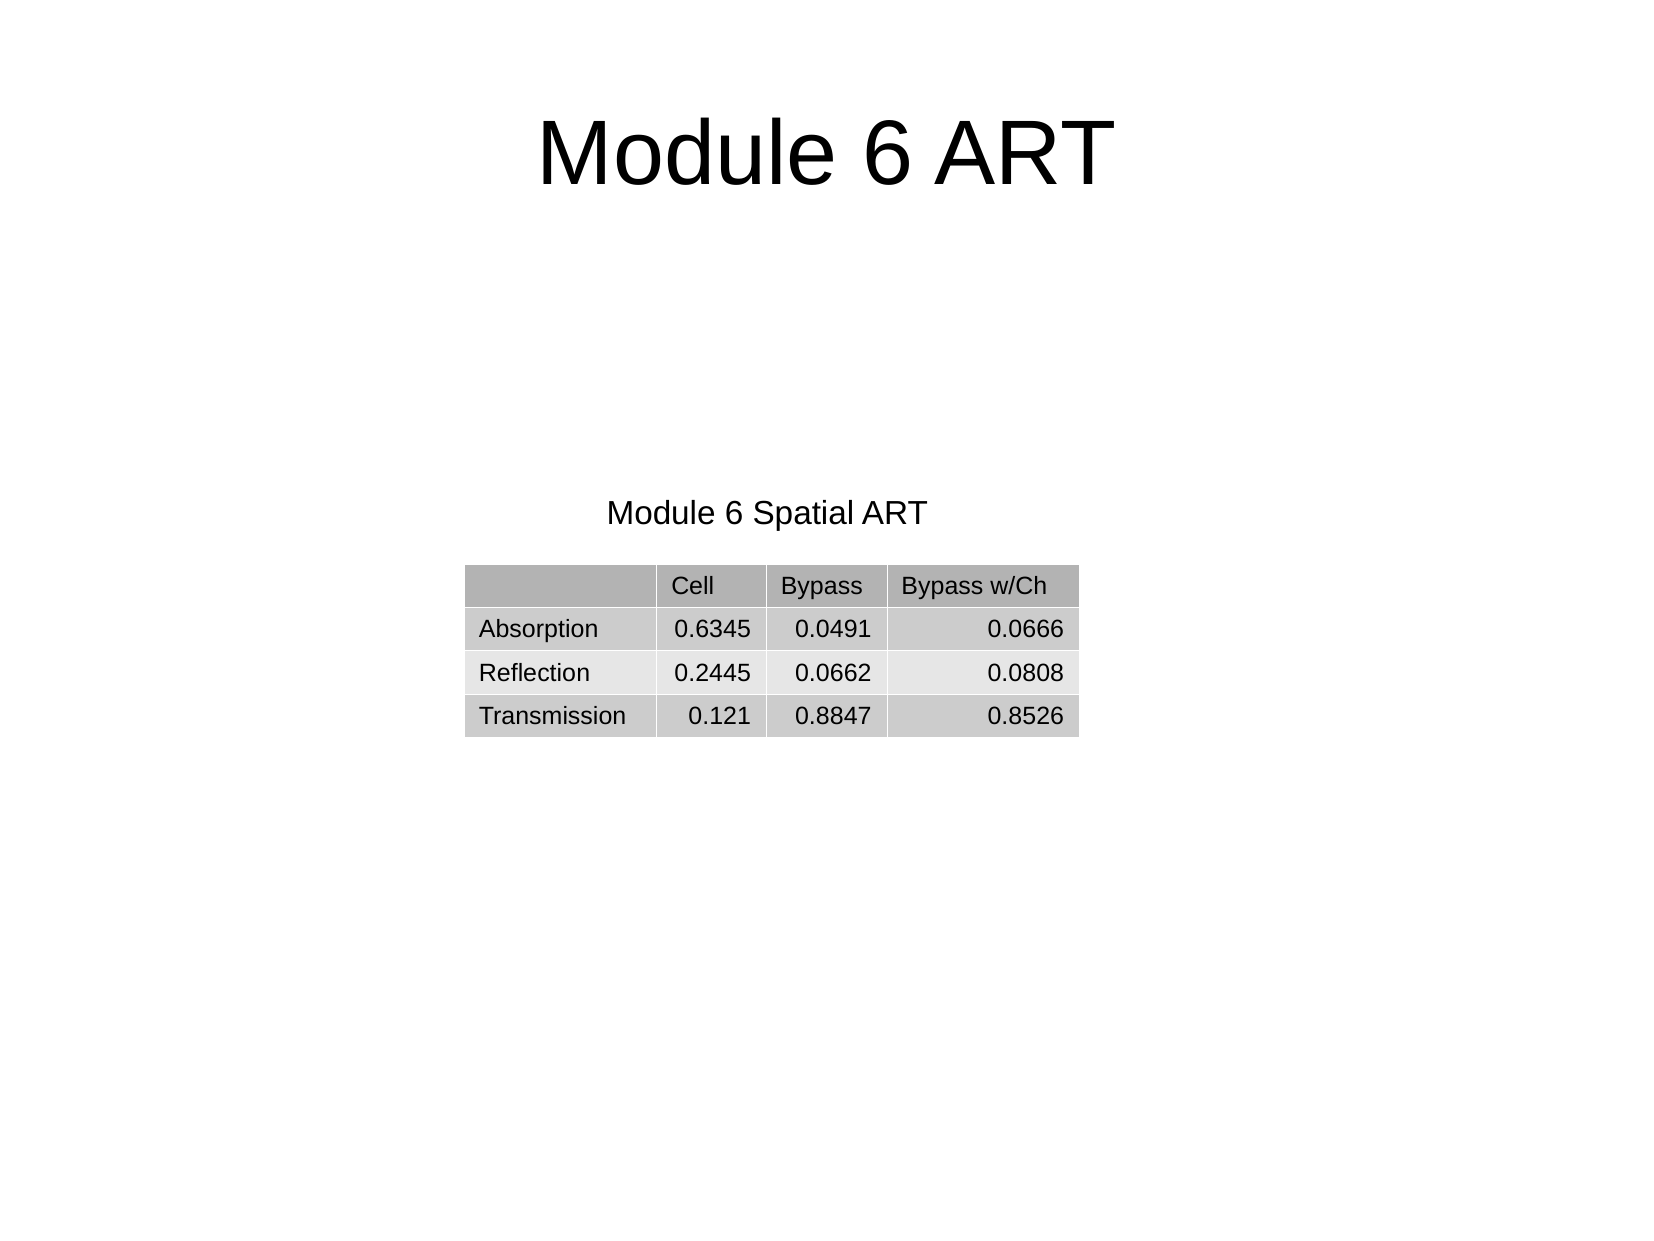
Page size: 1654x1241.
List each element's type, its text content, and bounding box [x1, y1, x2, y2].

table_cell Transmission [465, 695, 656, 737]
table_cell 0.121 [657, 695, 766, 737]
table_cell Absorption [465, 608, 656, 650]
table_cell 0.0666 [888, 608, 1079, 650]
table_cell 0.0491 [767, 608, 887, 650]
title Module 6 ART [82, 49, 1571, 257]
table_header Cell [657, 565, 766, 607]
table_cell 0.6345 [657, 608, 766, 650]
table_cell 0.8847 [767, 695, 887, 737]
text_box Module 6 Spatial ART [465, 494, 1000, 541]
table_cell 0.0808 [888, 651, 1079, 694]
table_cell Reflection [465, 651, 656, 694]
table_cell 0.2445 [657, 651, 766, 694]
table_cell 0.0662 [767, 651, 887, 694]
table_cell 0.8526 [888, 695, 1079, 737]
table_header [465, 565, 656, 607]
table_header Bypass [767, 565, 887, 607]
table_header Bypass w/Ch [888, 565, 1079, 607]
